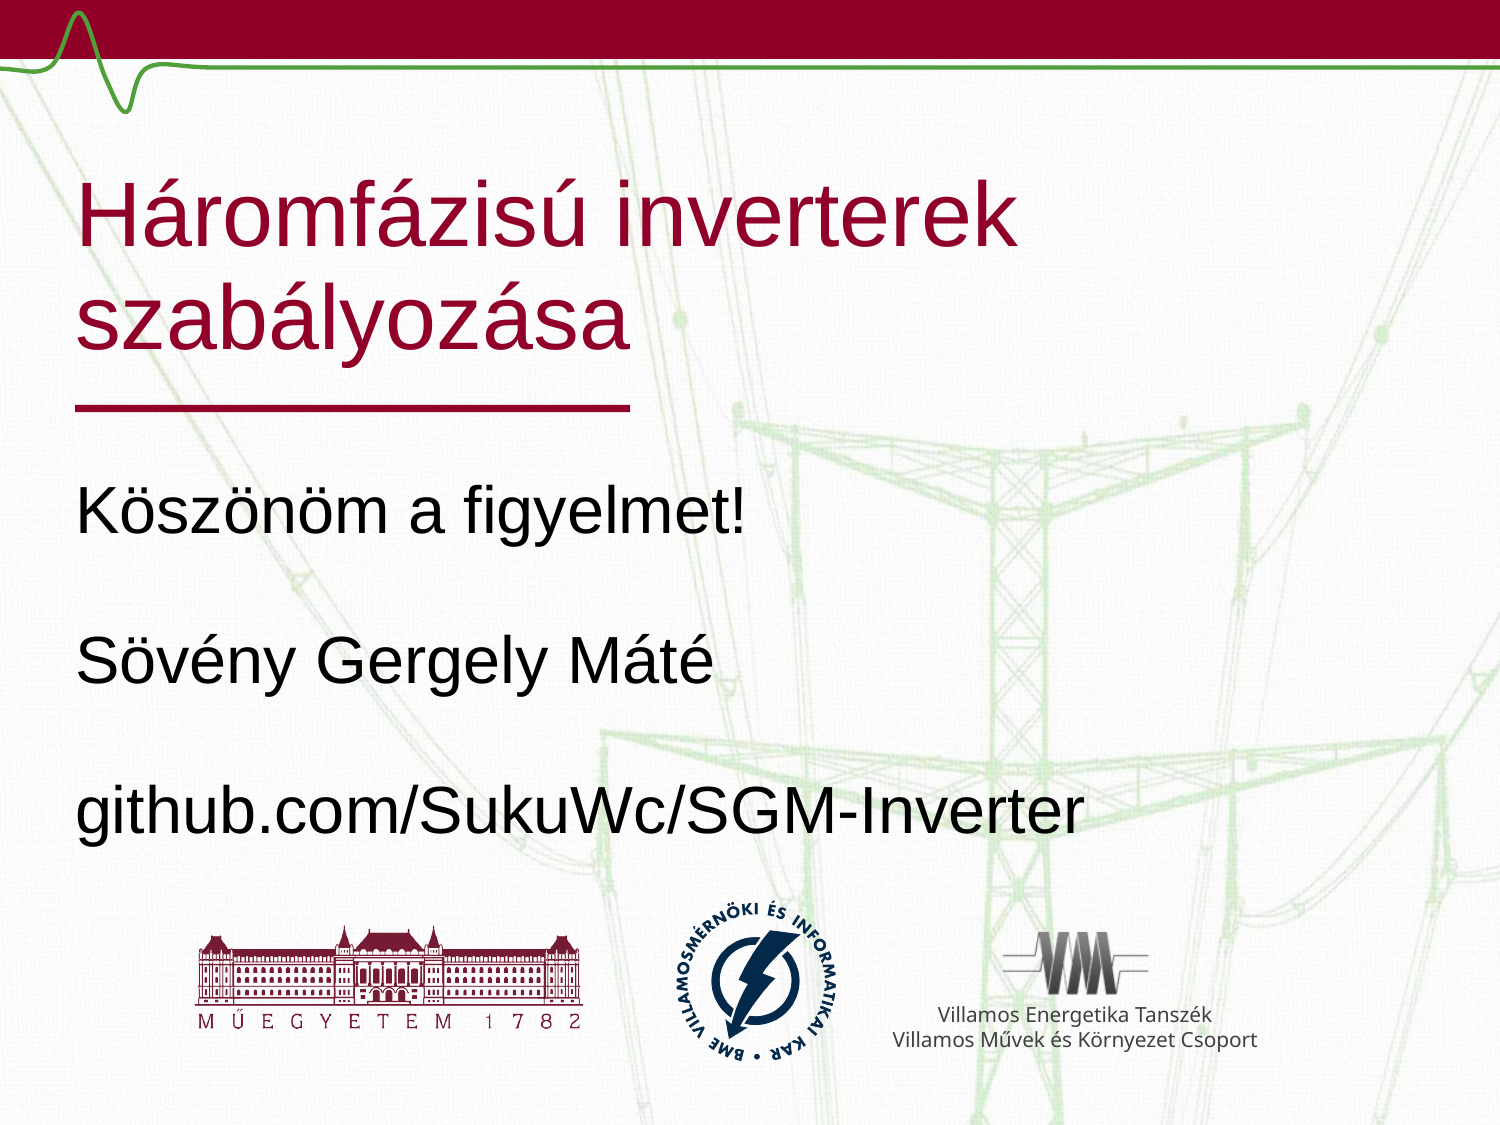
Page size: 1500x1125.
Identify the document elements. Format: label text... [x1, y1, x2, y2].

picture [102, 59, 1500, 109]
subtitle Köszönöm a figyelmet! Sövény Gergely Máté github.com/SukuWc/SGM-Inverter [75, 361, 1425, 960]
title Háromfázisú inverterek szabályozása [75, 163, 1425, 361]
picture [0, 59, 53, 69]
text_box Villamos Energetika Tanszék Villamos Művek és Környezet Csoport [836, 924, 1412, 1060]
picture [0, 59, 1500, 1125]
text_box [75, 404, 631, 413]
